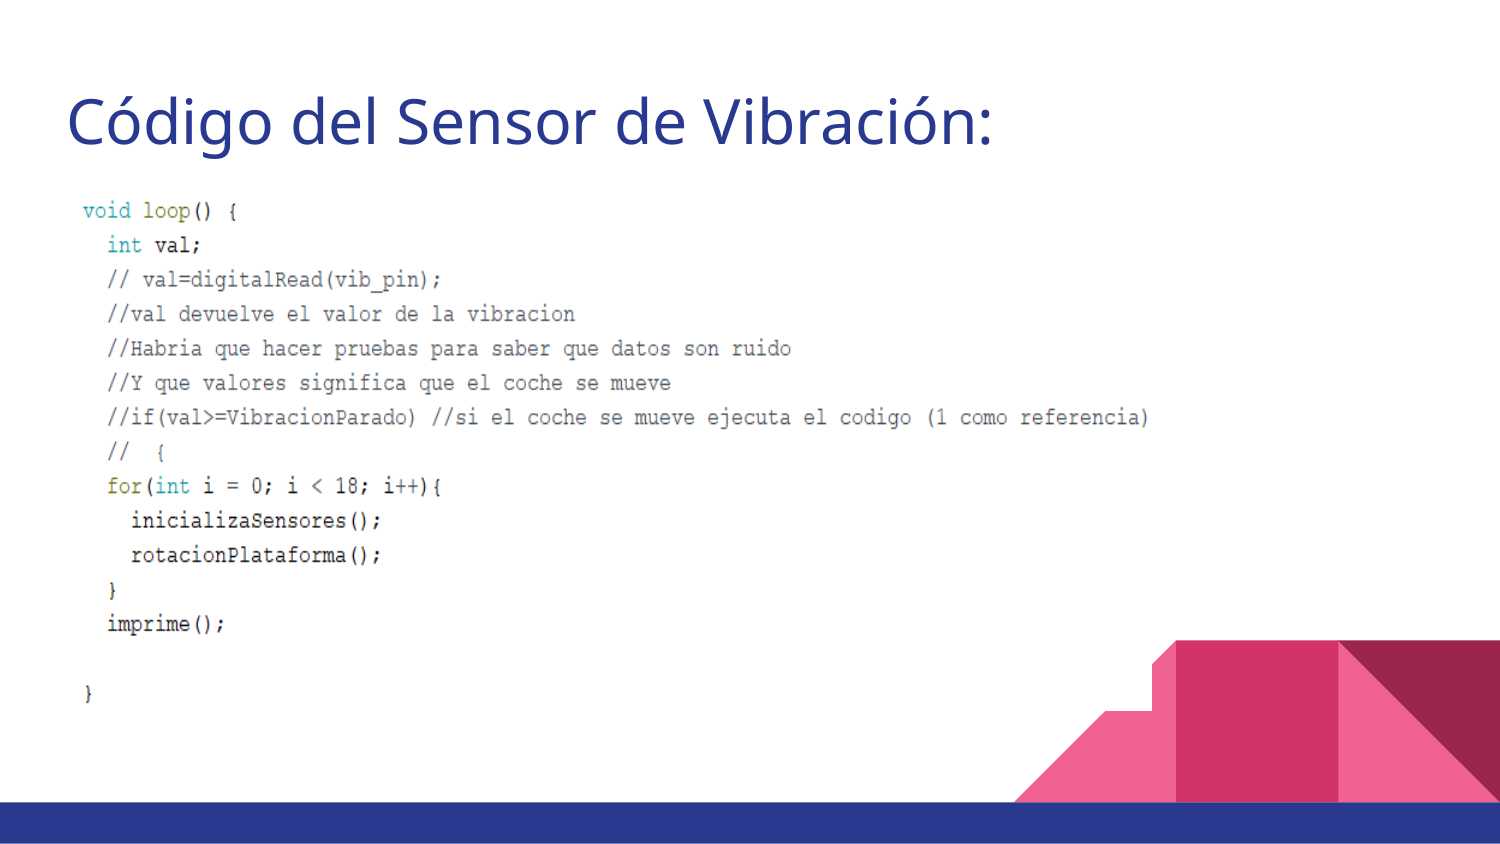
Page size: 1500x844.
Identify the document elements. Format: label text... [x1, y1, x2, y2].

title Código del Sensor de Vibración: [51, 67, 1449, 167]
picture [73, 182, 1152, 711]
